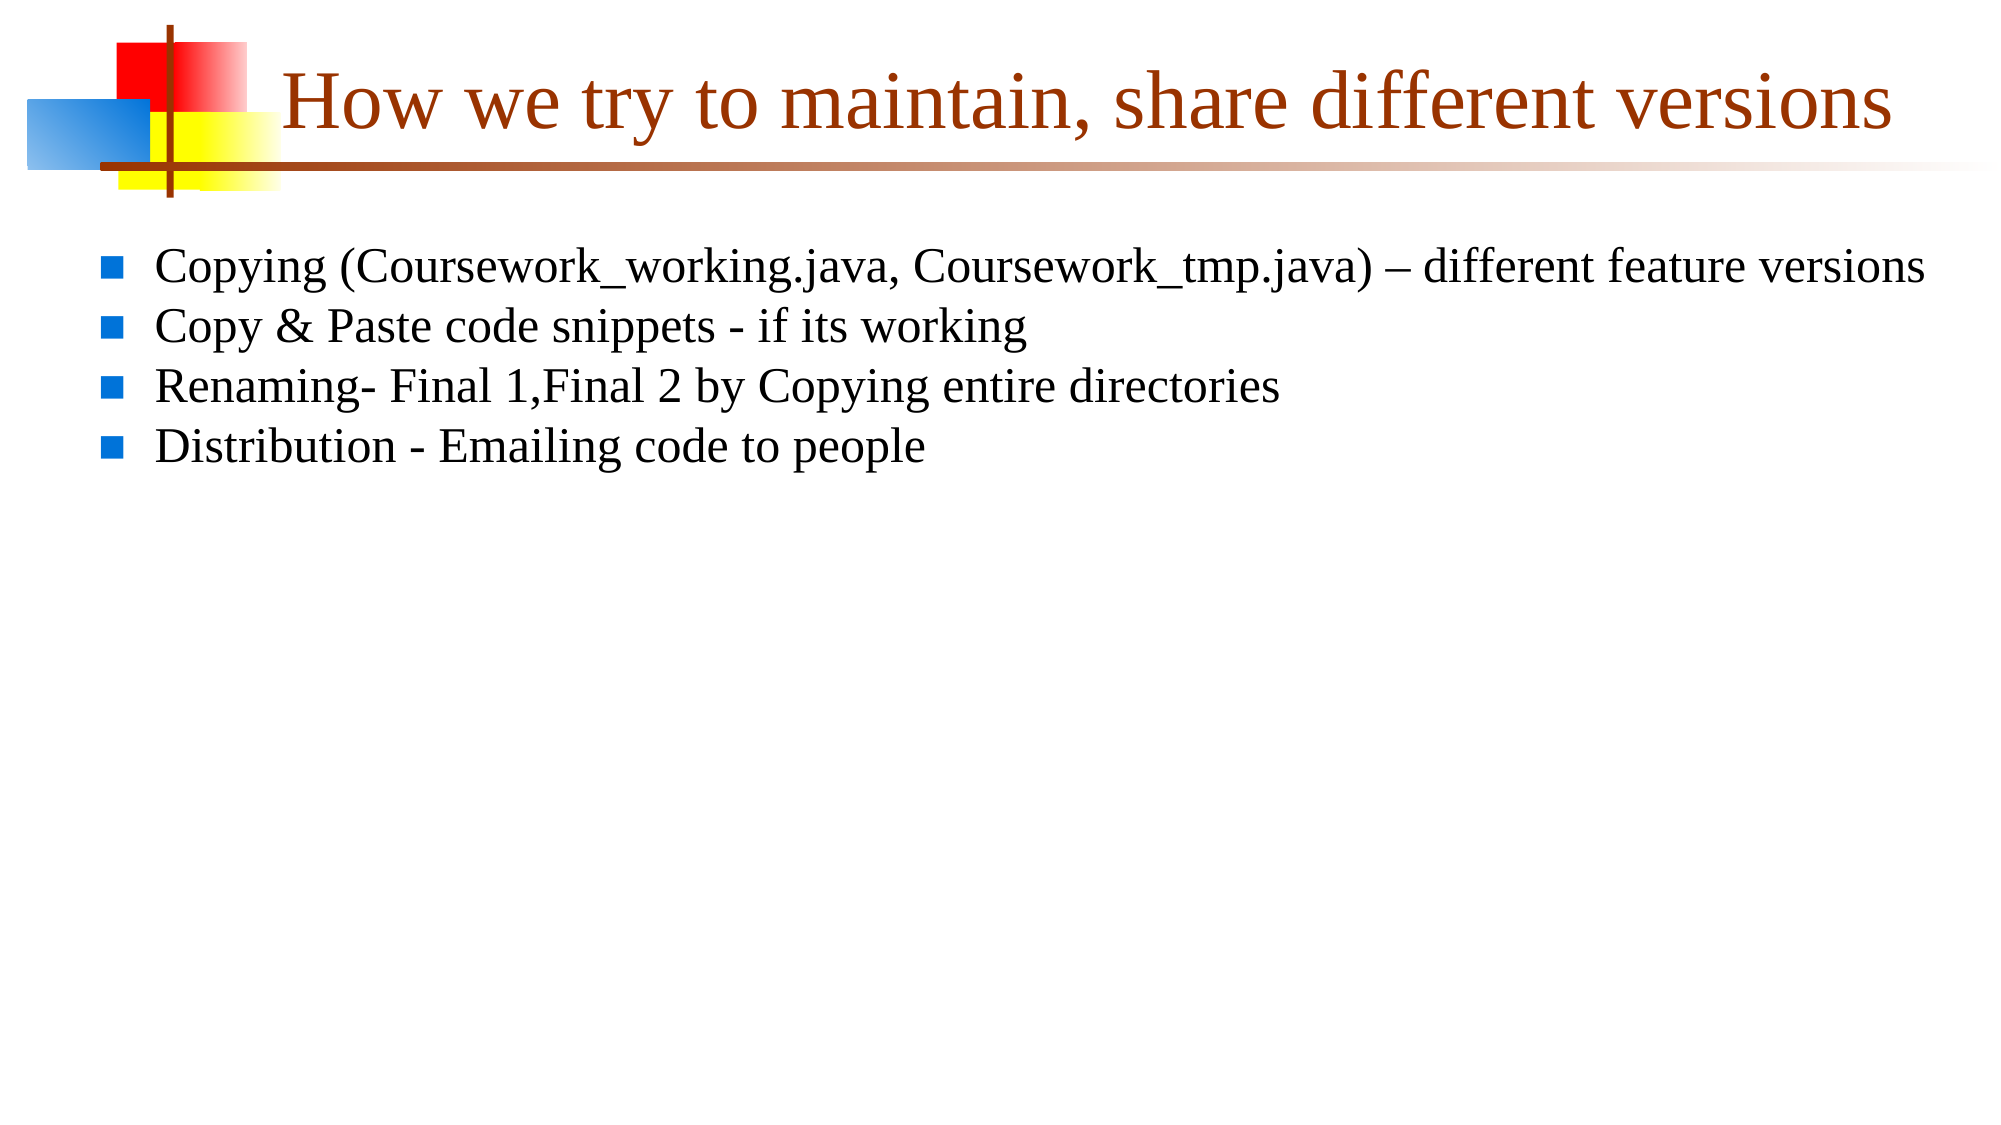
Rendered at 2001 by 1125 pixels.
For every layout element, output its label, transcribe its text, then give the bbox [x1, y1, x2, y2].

list Copying (Coursework_working.java, Coursework_tmp.java) – different feature versions Copy & Paste code snippets - if its working Renaming- Final 1,Final 2 by Copying entire directories Distribution - Emailing code to people [83, 224, 1959, 1006]
title How we try to maintain, share different versions [266, 15, 1972, 153]
